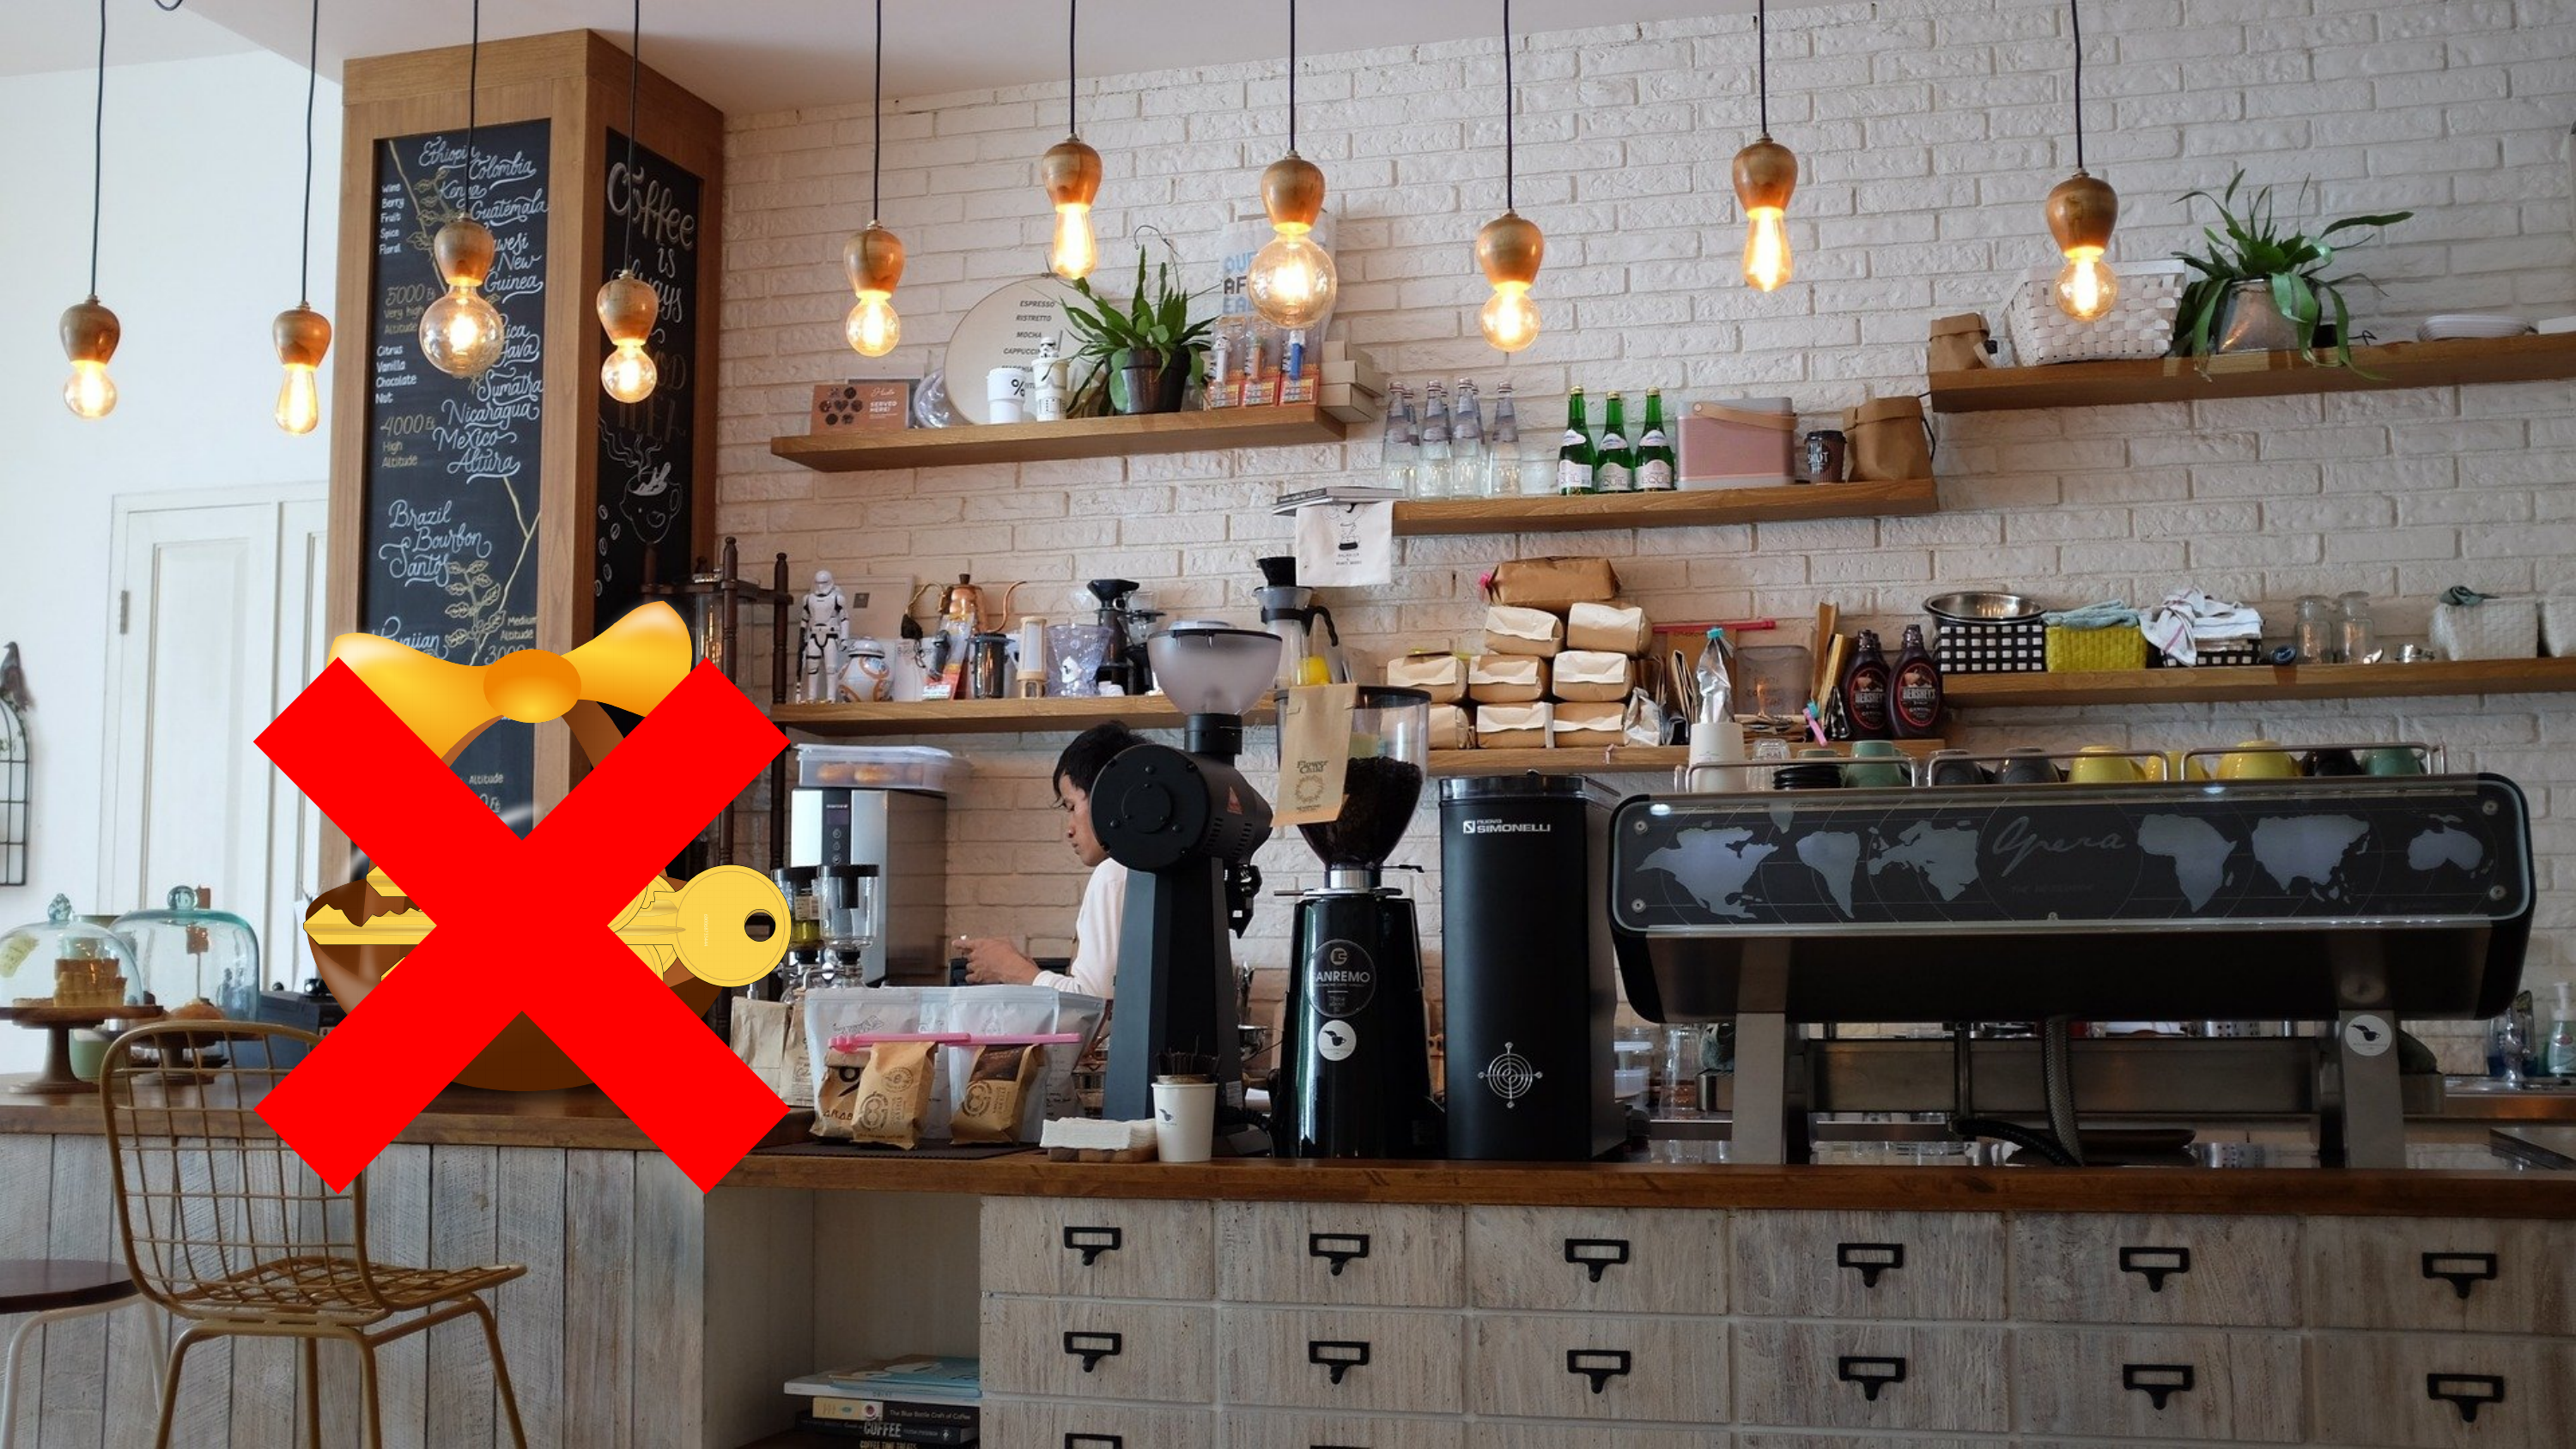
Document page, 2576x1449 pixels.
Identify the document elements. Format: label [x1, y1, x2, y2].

picture [0, 0, 2576, 1449]
text_box [252, 657, 792, 1195]
